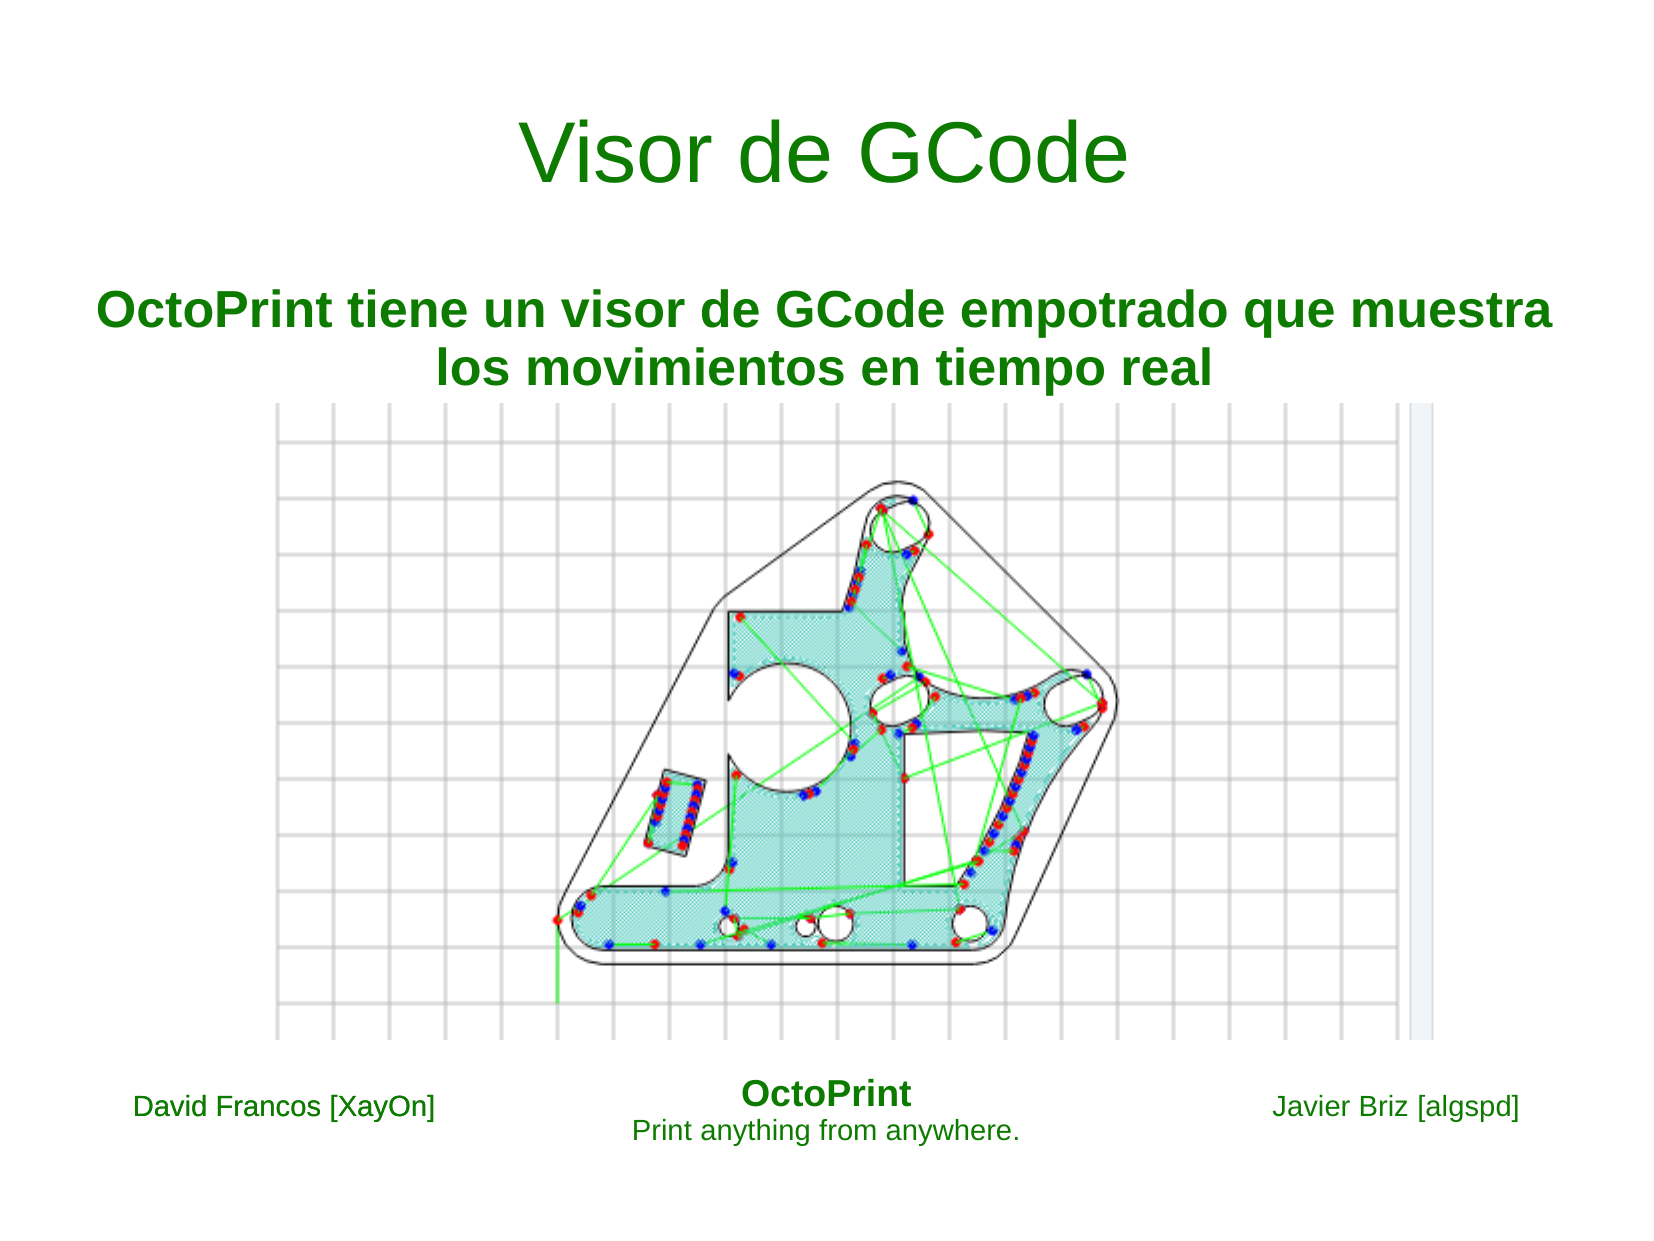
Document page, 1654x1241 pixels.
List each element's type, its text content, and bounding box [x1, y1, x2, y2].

picture [244, 403, 1450, 1040]
list OctoPrint tiene un visor de GCode empotrado que muestra los movimientos en tiempo real [58, 280, 1591, 406]
title Visor de GCode [58, 49, 1591, 257]
